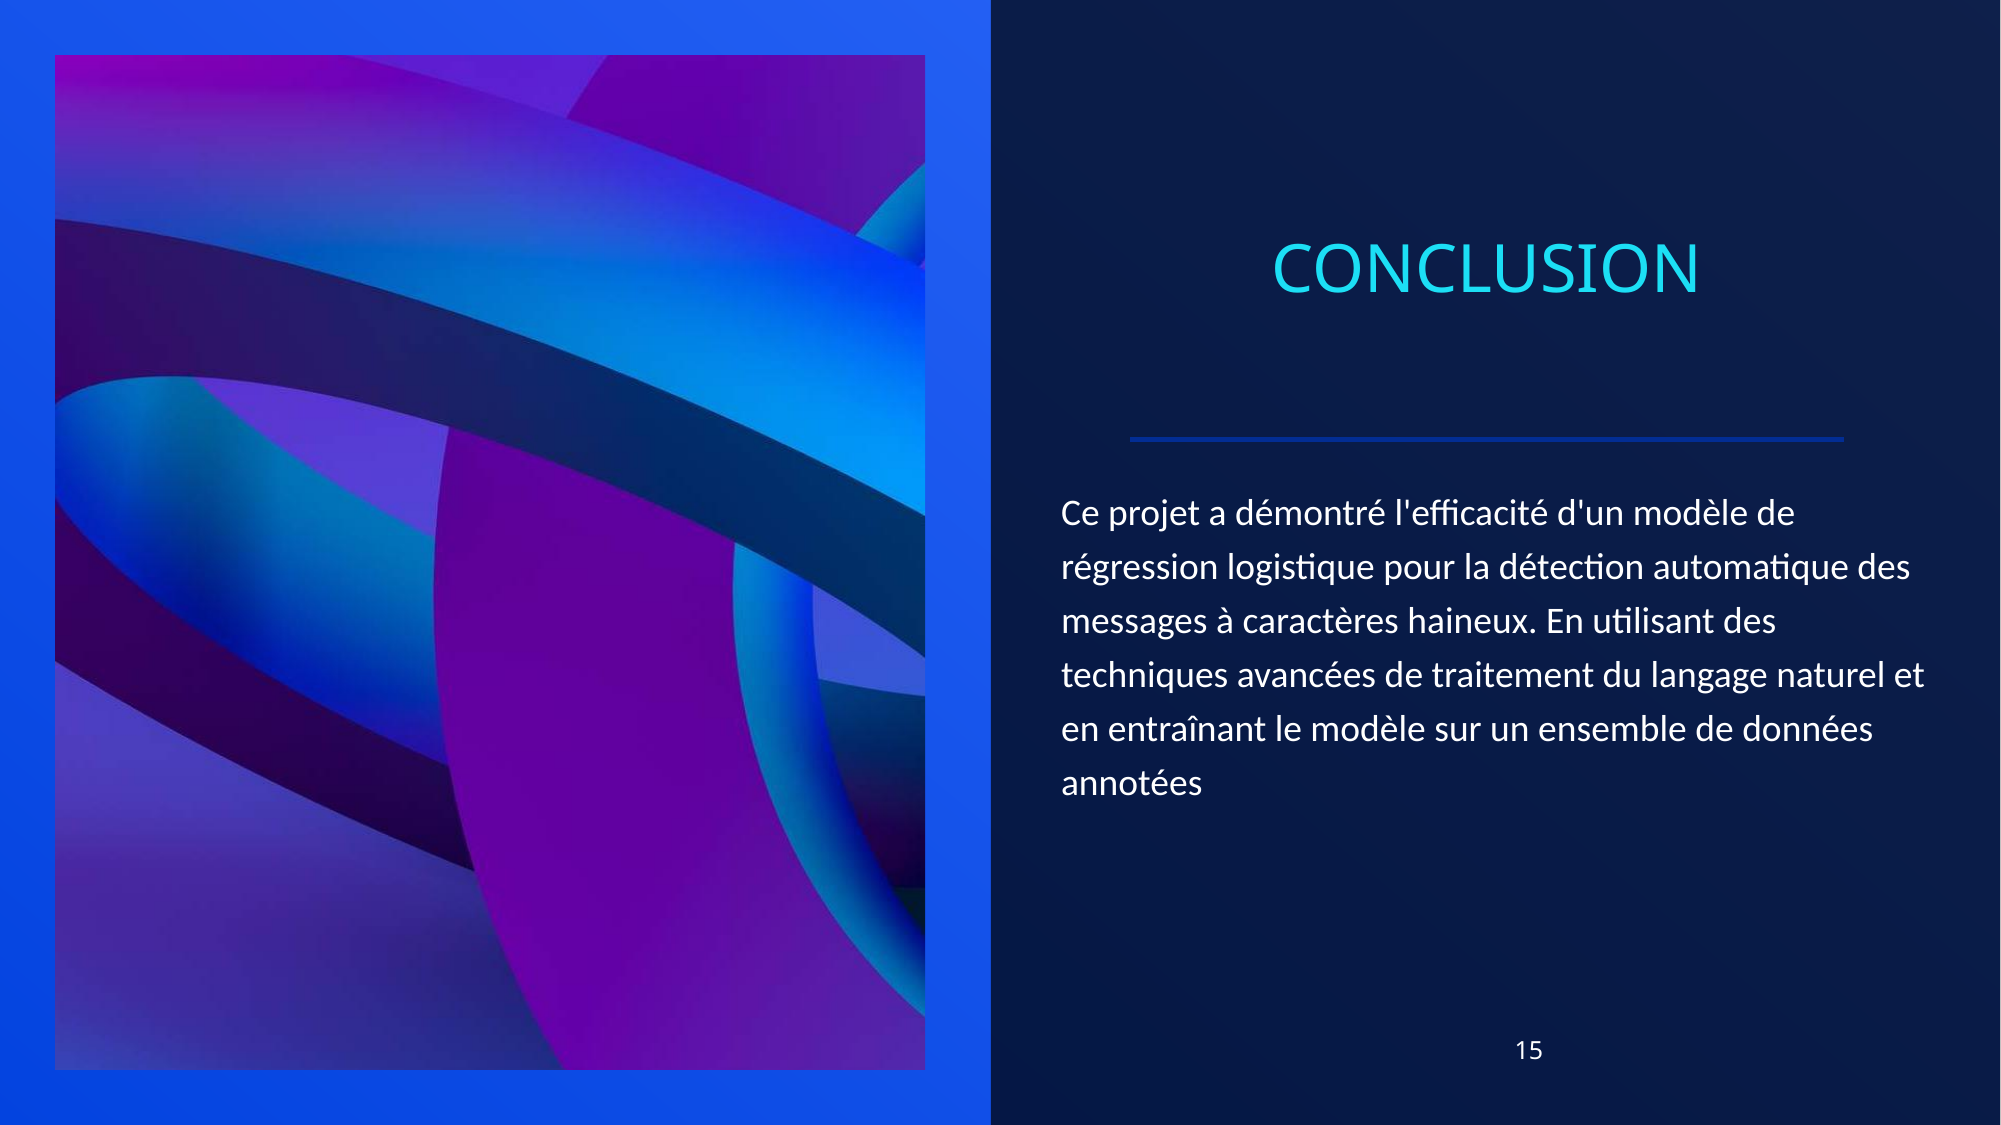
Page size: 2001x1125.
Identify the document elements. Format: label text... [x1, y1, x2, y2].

list Ce projet a démontré l'efficacité d'un modèle de régression logistique pour la détection automatique des messages à caractères haineux. En utilisant des techniques avancées de traitement du langage naturel et en entraînant le modèle sur un ensemble de données annotées [1046, 471, 1945, 1006]
text_box 9 [1499, 1021, 1950, 1082]
picture [55, 55, 926, 1070]
title CONCLUSION [1130, 28, 1845, 315]
